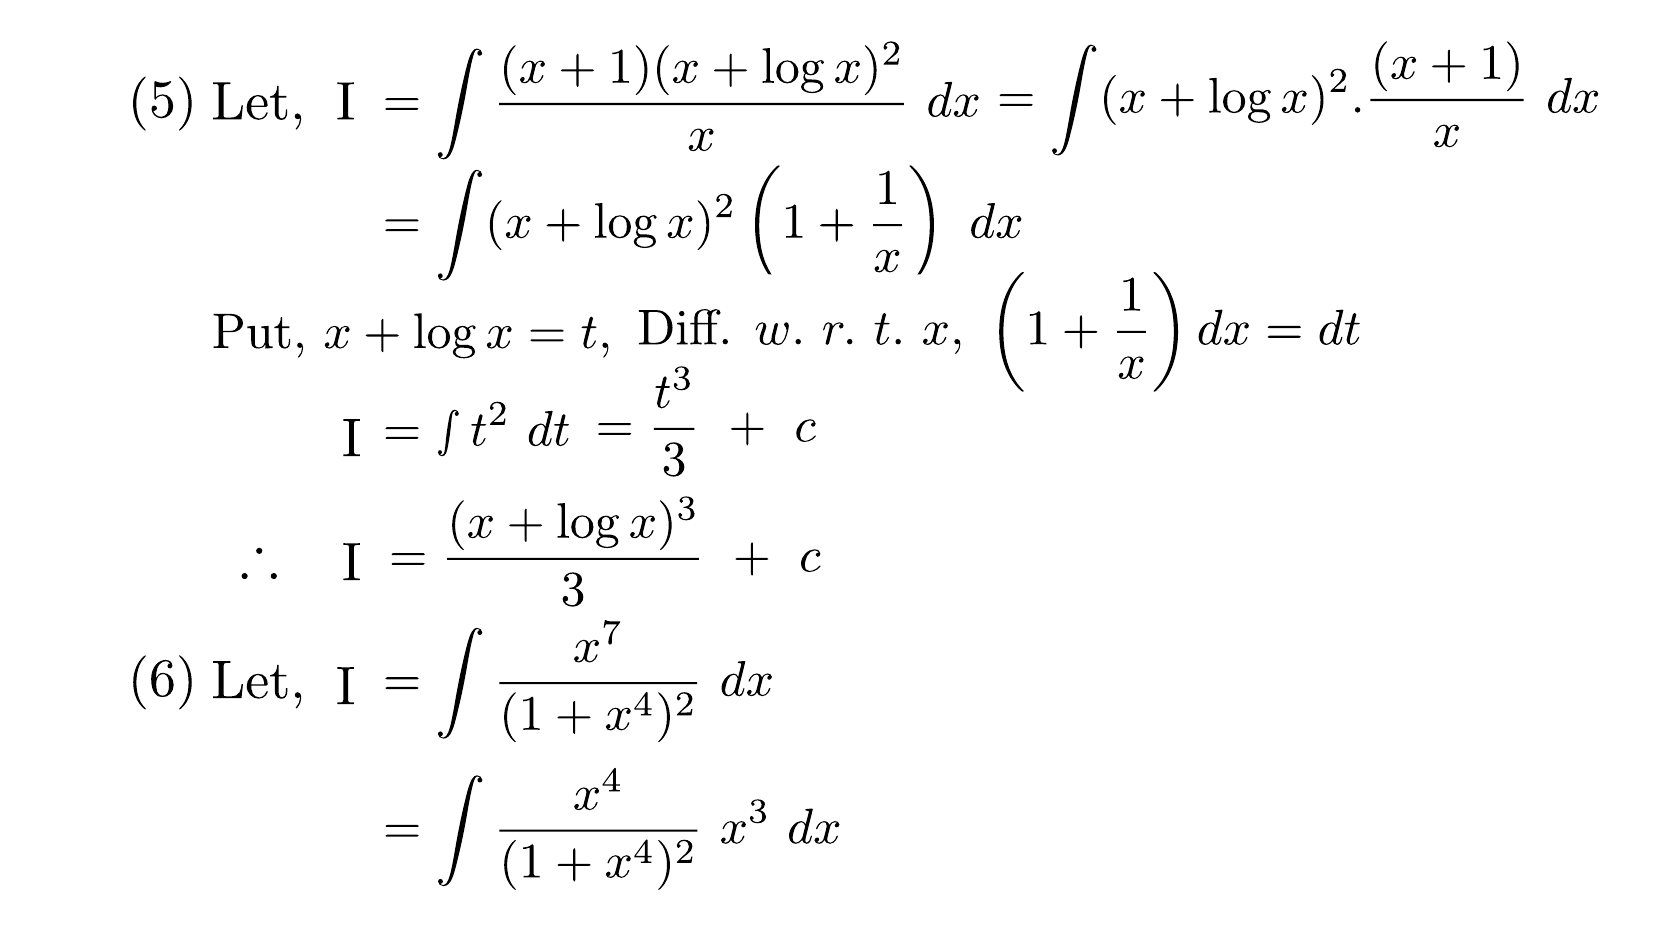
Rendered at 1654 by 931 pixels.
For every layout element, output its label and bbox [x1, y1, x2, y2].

text_box [241, 547, 277, 580]
text_box [213, 313, 609, 359]
text_box [385, 401, 570, 457]
text_box [385, 620, 772, 743]
text_box [391, 496, 821, 607]
text_box [130, 655, 192, 710]
text_box [337, 82, 354, 120]
title [47, 37, 1607, 910]
text_box [130, 76, 192, 131]
text_box [384, 165, 1360, 477]
text_box [999, 41, 1599, 156]
text_box [337, 667, 354, 705]
text_box [385, 767, 840, 890]
text_box [384, 41, 979, 160]
text_box [213, 82, 302, 130]
text_box [343, 419, 360, 457]
text_box [213, 661, 302, 709]
text_box [343, 543, 360, 581]
